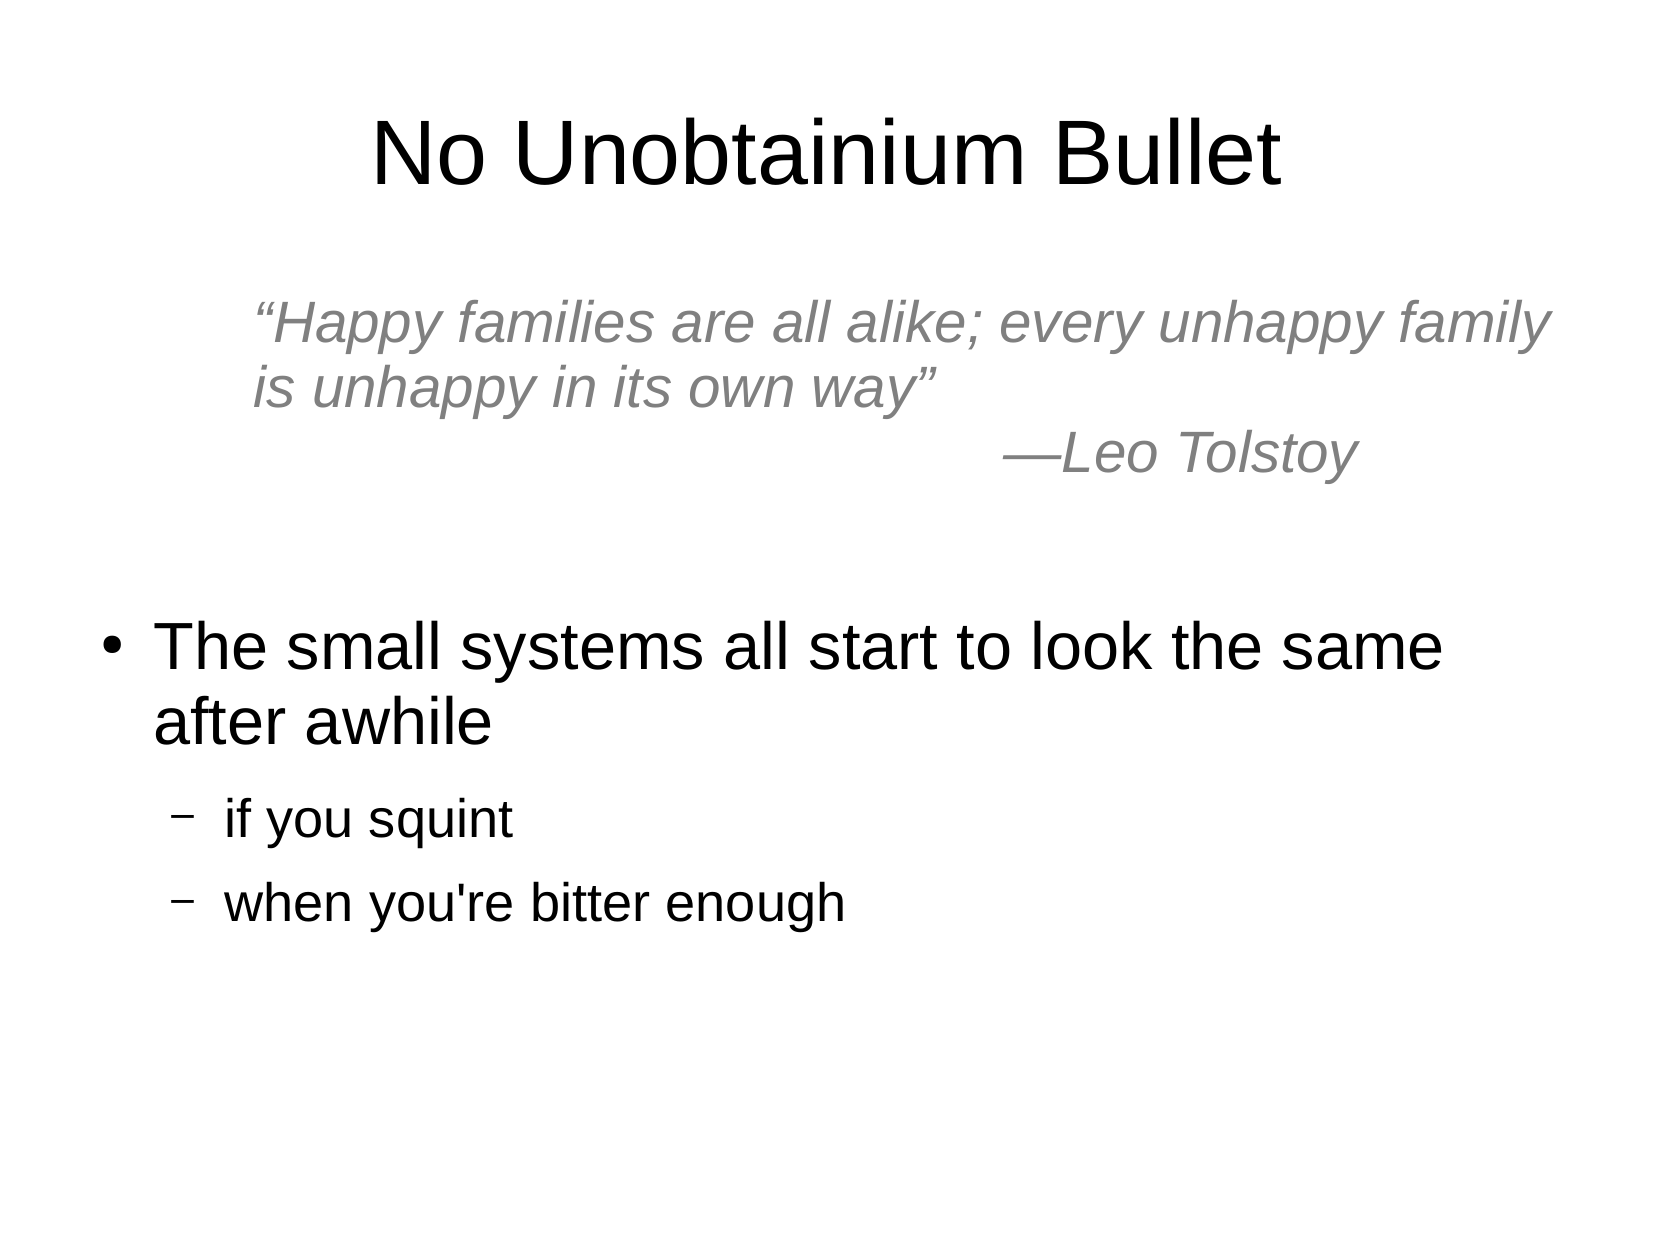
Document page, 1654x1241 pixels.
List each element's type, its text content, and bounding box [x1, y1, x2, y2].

list “Happy families are all alike; every unhappy family is unhappy in its own way” —Leo Tolstoy The small systems all start to look the same after awhile if you squint when you're bitter enough [82, 290, 1571, 1010]
title No Unobtainium Bullet [82, 49, 1571, 257]
